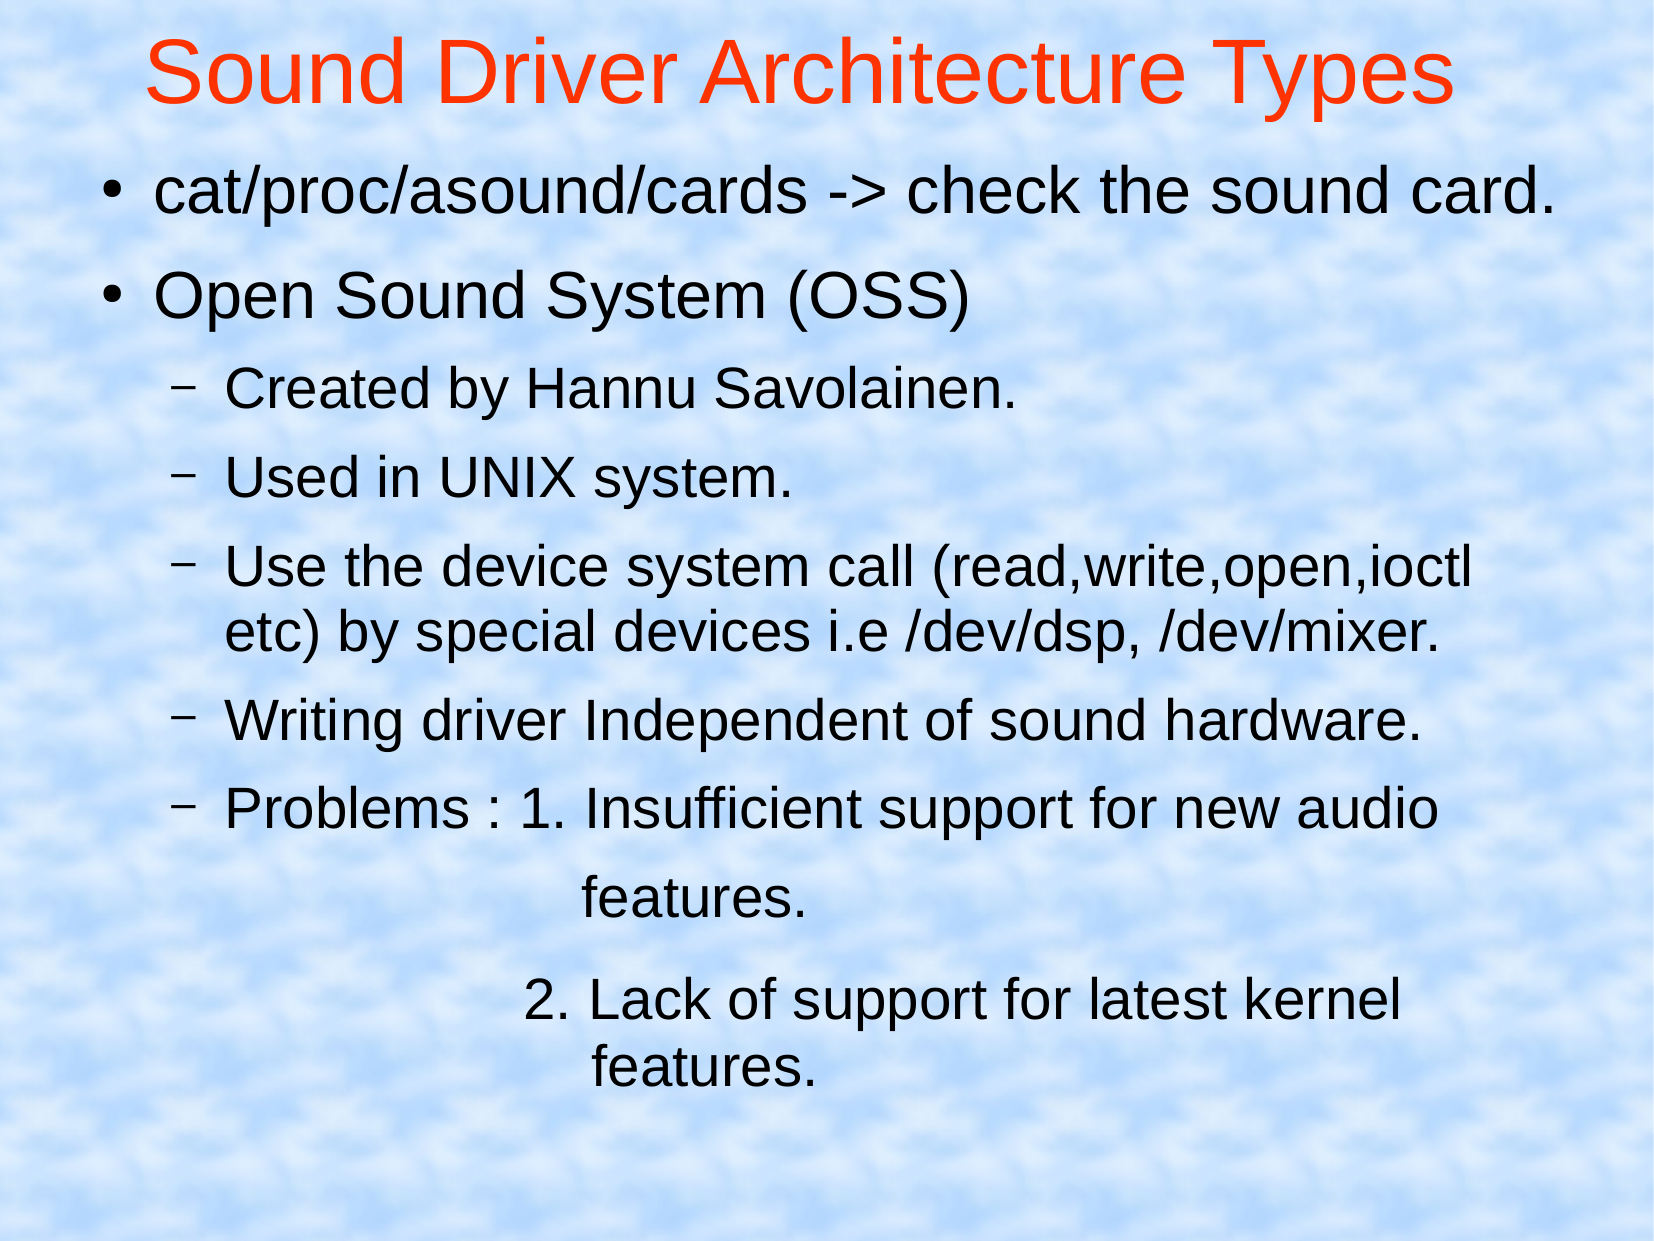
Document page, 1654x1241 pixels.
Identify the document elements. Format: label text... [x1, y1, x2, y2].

title Sound Driver Architecture Types [82, 20, 1571, 124]
picture [0, 0, 1654, 1241]
list cat/proc/asound/cards -> check the sound card. Open Sound System (OSS) Created by Hannu Savolainen. Used in UNIX system. Use the device system call (read,write,open,ioctl etc) by special devices i.e /dev/dsp, /dev/mixer. Writing driver Independent of sound hardware. Problems : 1. Insufficient support for new audio features. 2. Lack of support for latest kernel features. [82, 153, 1571, 1241]
